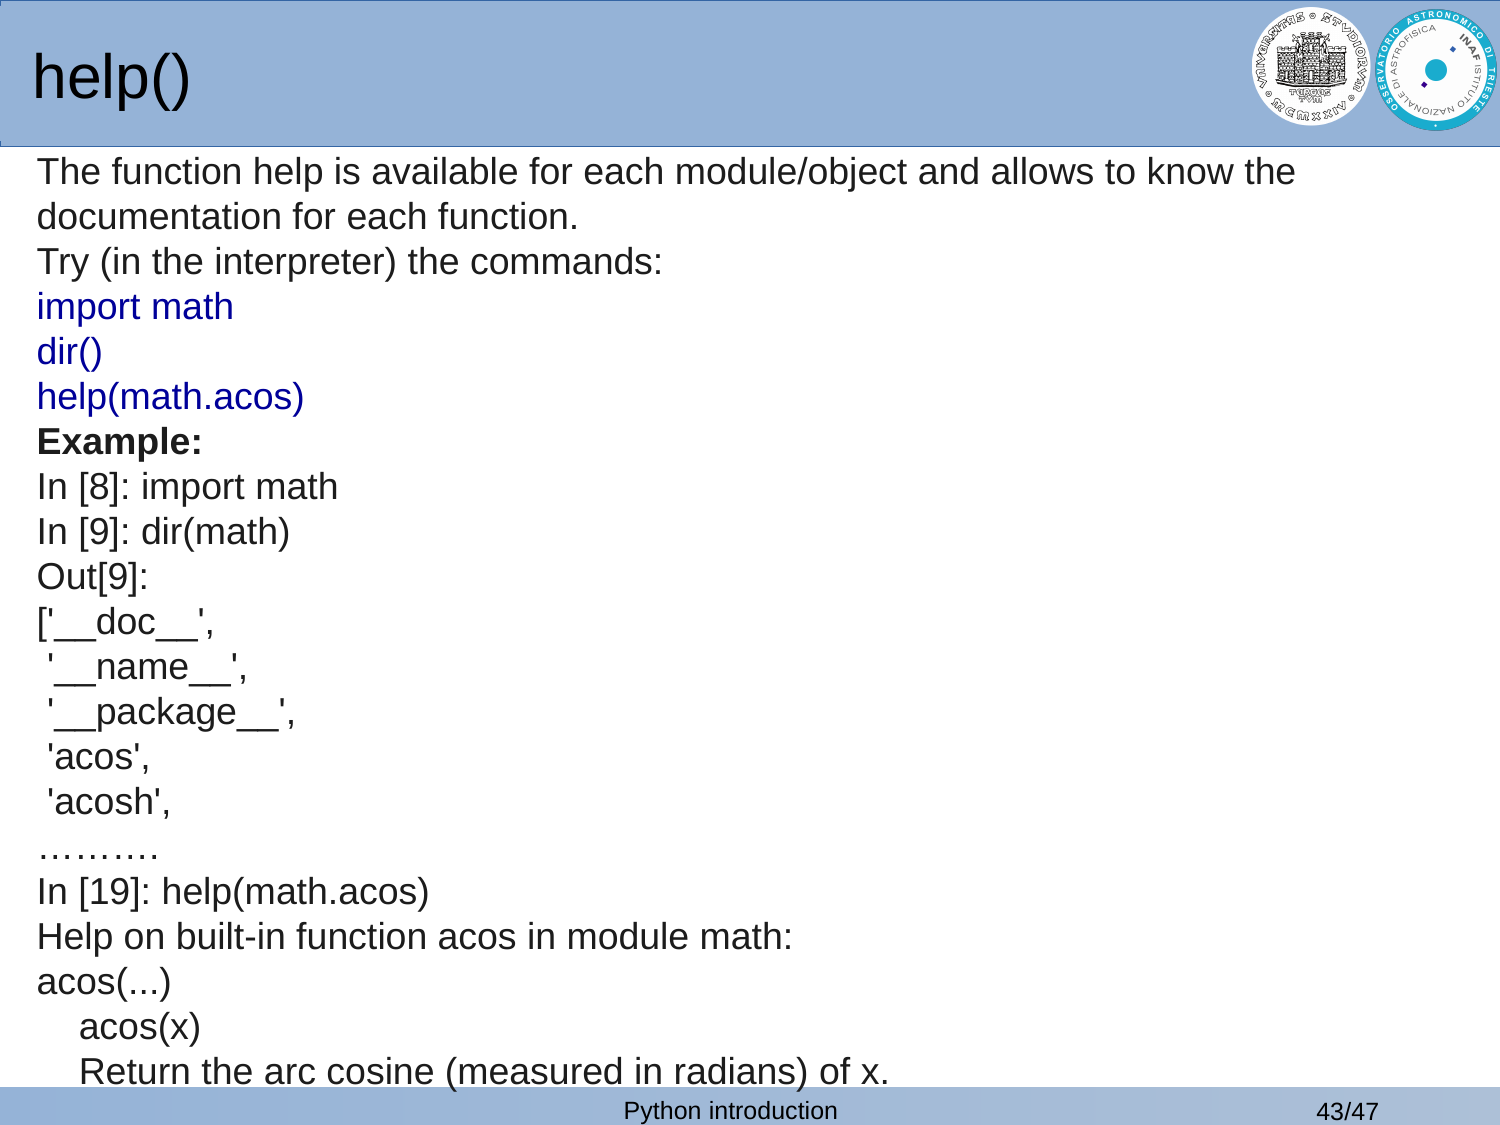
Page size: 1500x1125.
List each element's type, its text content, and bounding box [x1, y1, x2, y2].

list The function help is available for each module/object and allows to know the documentation for each function. Try (in the interpreter) the commands: import math dir() help(math.acos) Example: In [8]: import math In [9]: dir(math) Out[9]: ['__doc__', '__name__', '__package__', 'acos', 'acosh', ………. In [19]: help(math.acos) Help on built-in function acos in module math: acos(...) acos(x) Return the arc cosine (measured in radians) of x. [21, 138, 1455, 1075]
text_box help() [0, 5, 1243, 141]
picture [1252, 0, 1500, 156]
